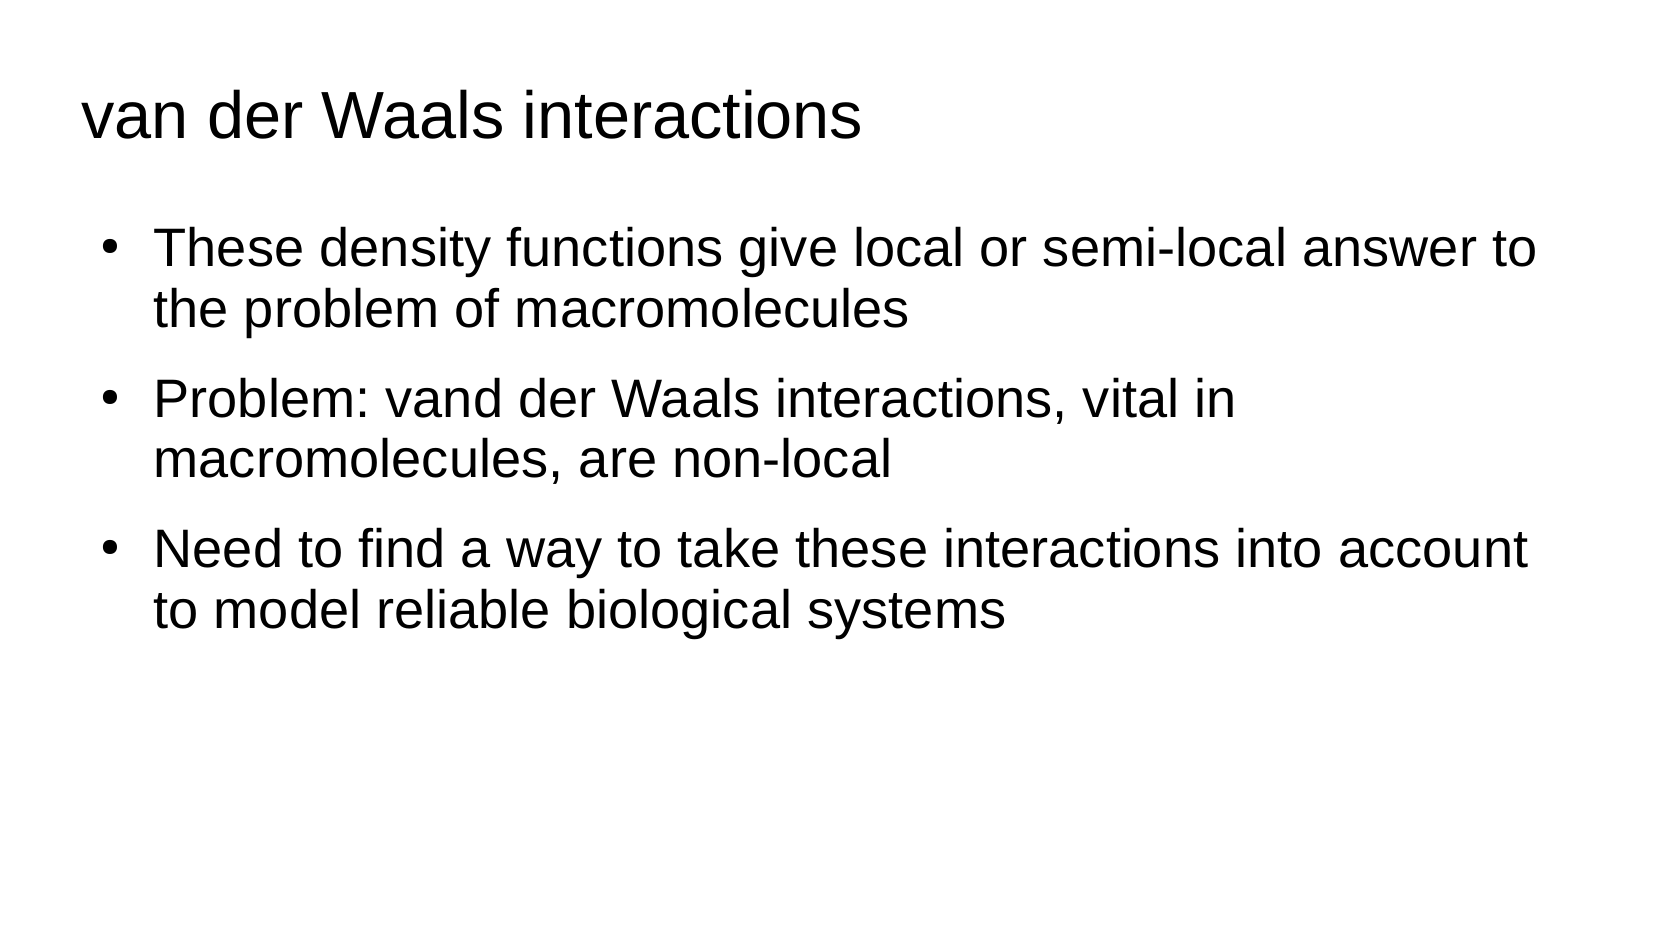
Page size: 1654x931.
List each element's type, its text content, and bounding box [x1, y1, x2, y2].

list These density functions give local or semi-local answer to the problem of macromolecules Problem: vand der Waals interactions, vital in macromolecules, are non-local Need to find a way to take these interactions into account to model reliable biological systems [82, 217, 1571, 758]
title van der Waals interactions [81, 37, 1570, 194]
